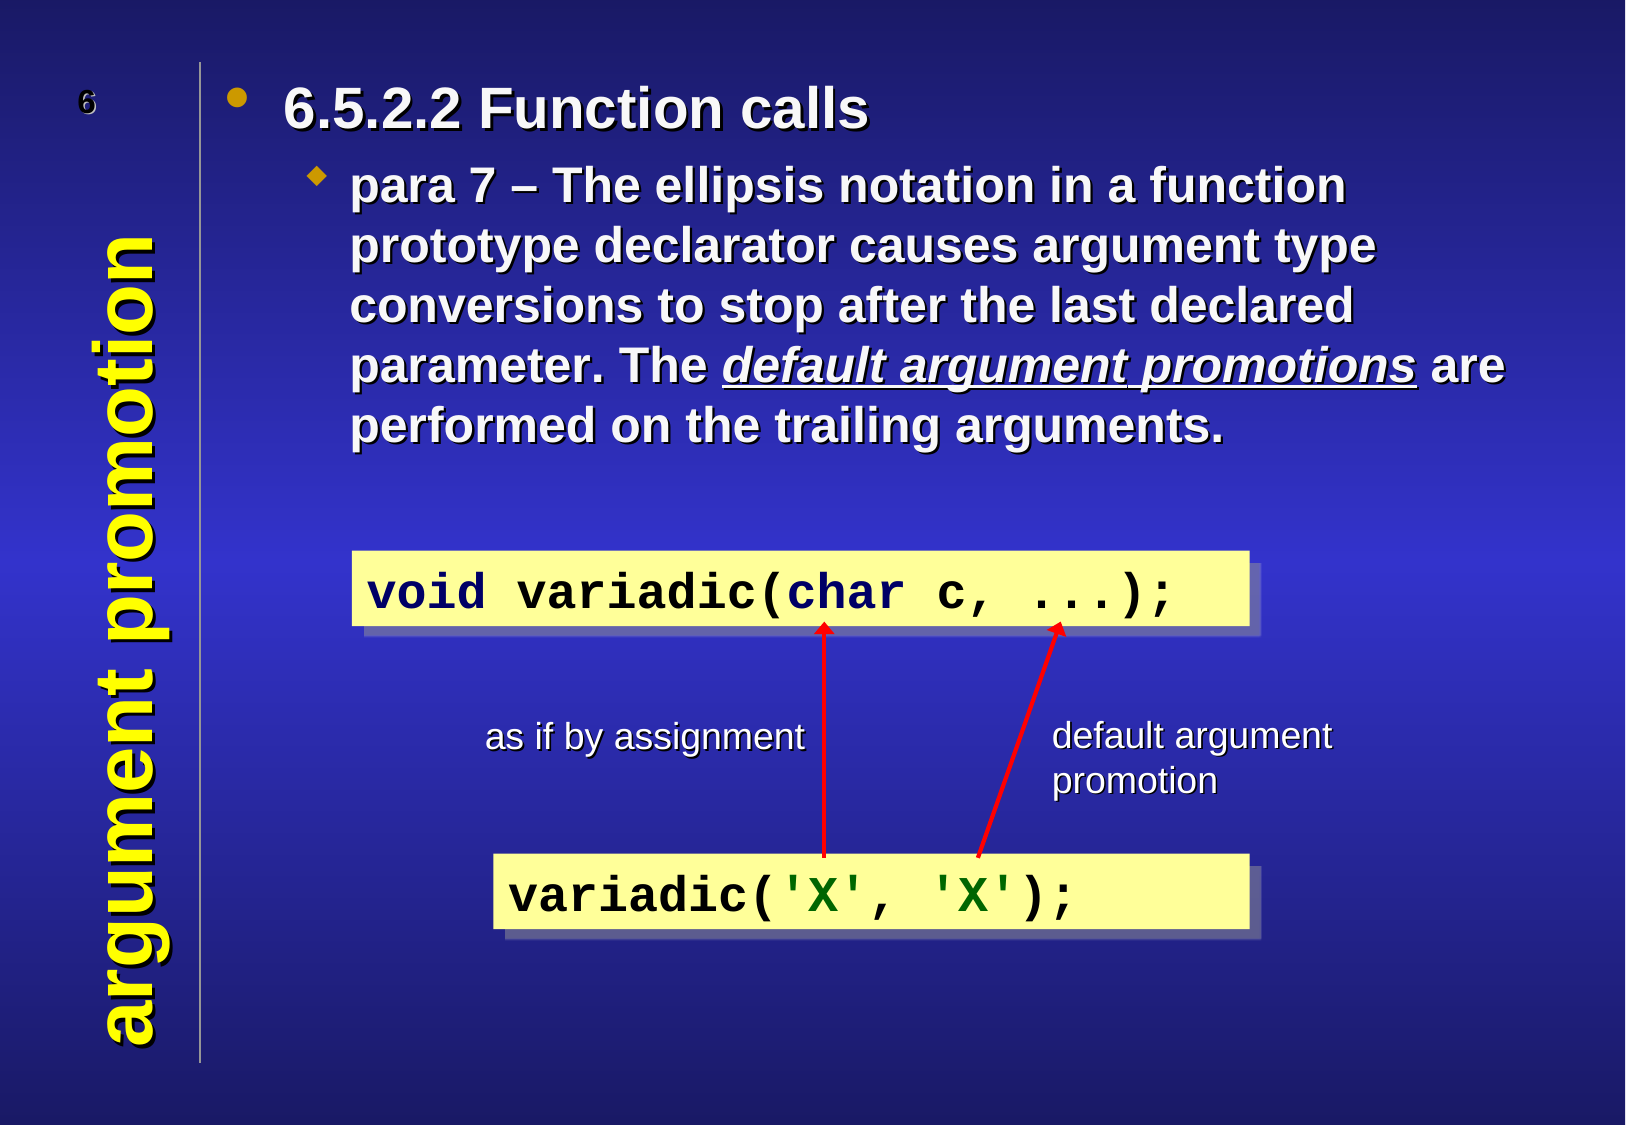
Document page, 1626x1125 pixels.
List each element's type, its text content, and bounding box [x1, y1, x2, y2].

text_box default argument promotion [1037, 703, 1404, 809]
text_box void variadic(char c, ...); [351, 550, 1250, 627]
title argument promotion [50, 187, 188, 1063]
text_box as if by assignment [470, 704, 837, 765]
list 6.5.2.2 Function calls para 7 – The ellipsis notation in a function prototype declarator causes argument type conversions to stop after the last declared parameter. The default argument promotions are performed on the trailing arguments. [212, 62, 1550, 1063]
text_box variadic('X', 'X'); [493, 853, 1250, 930]
